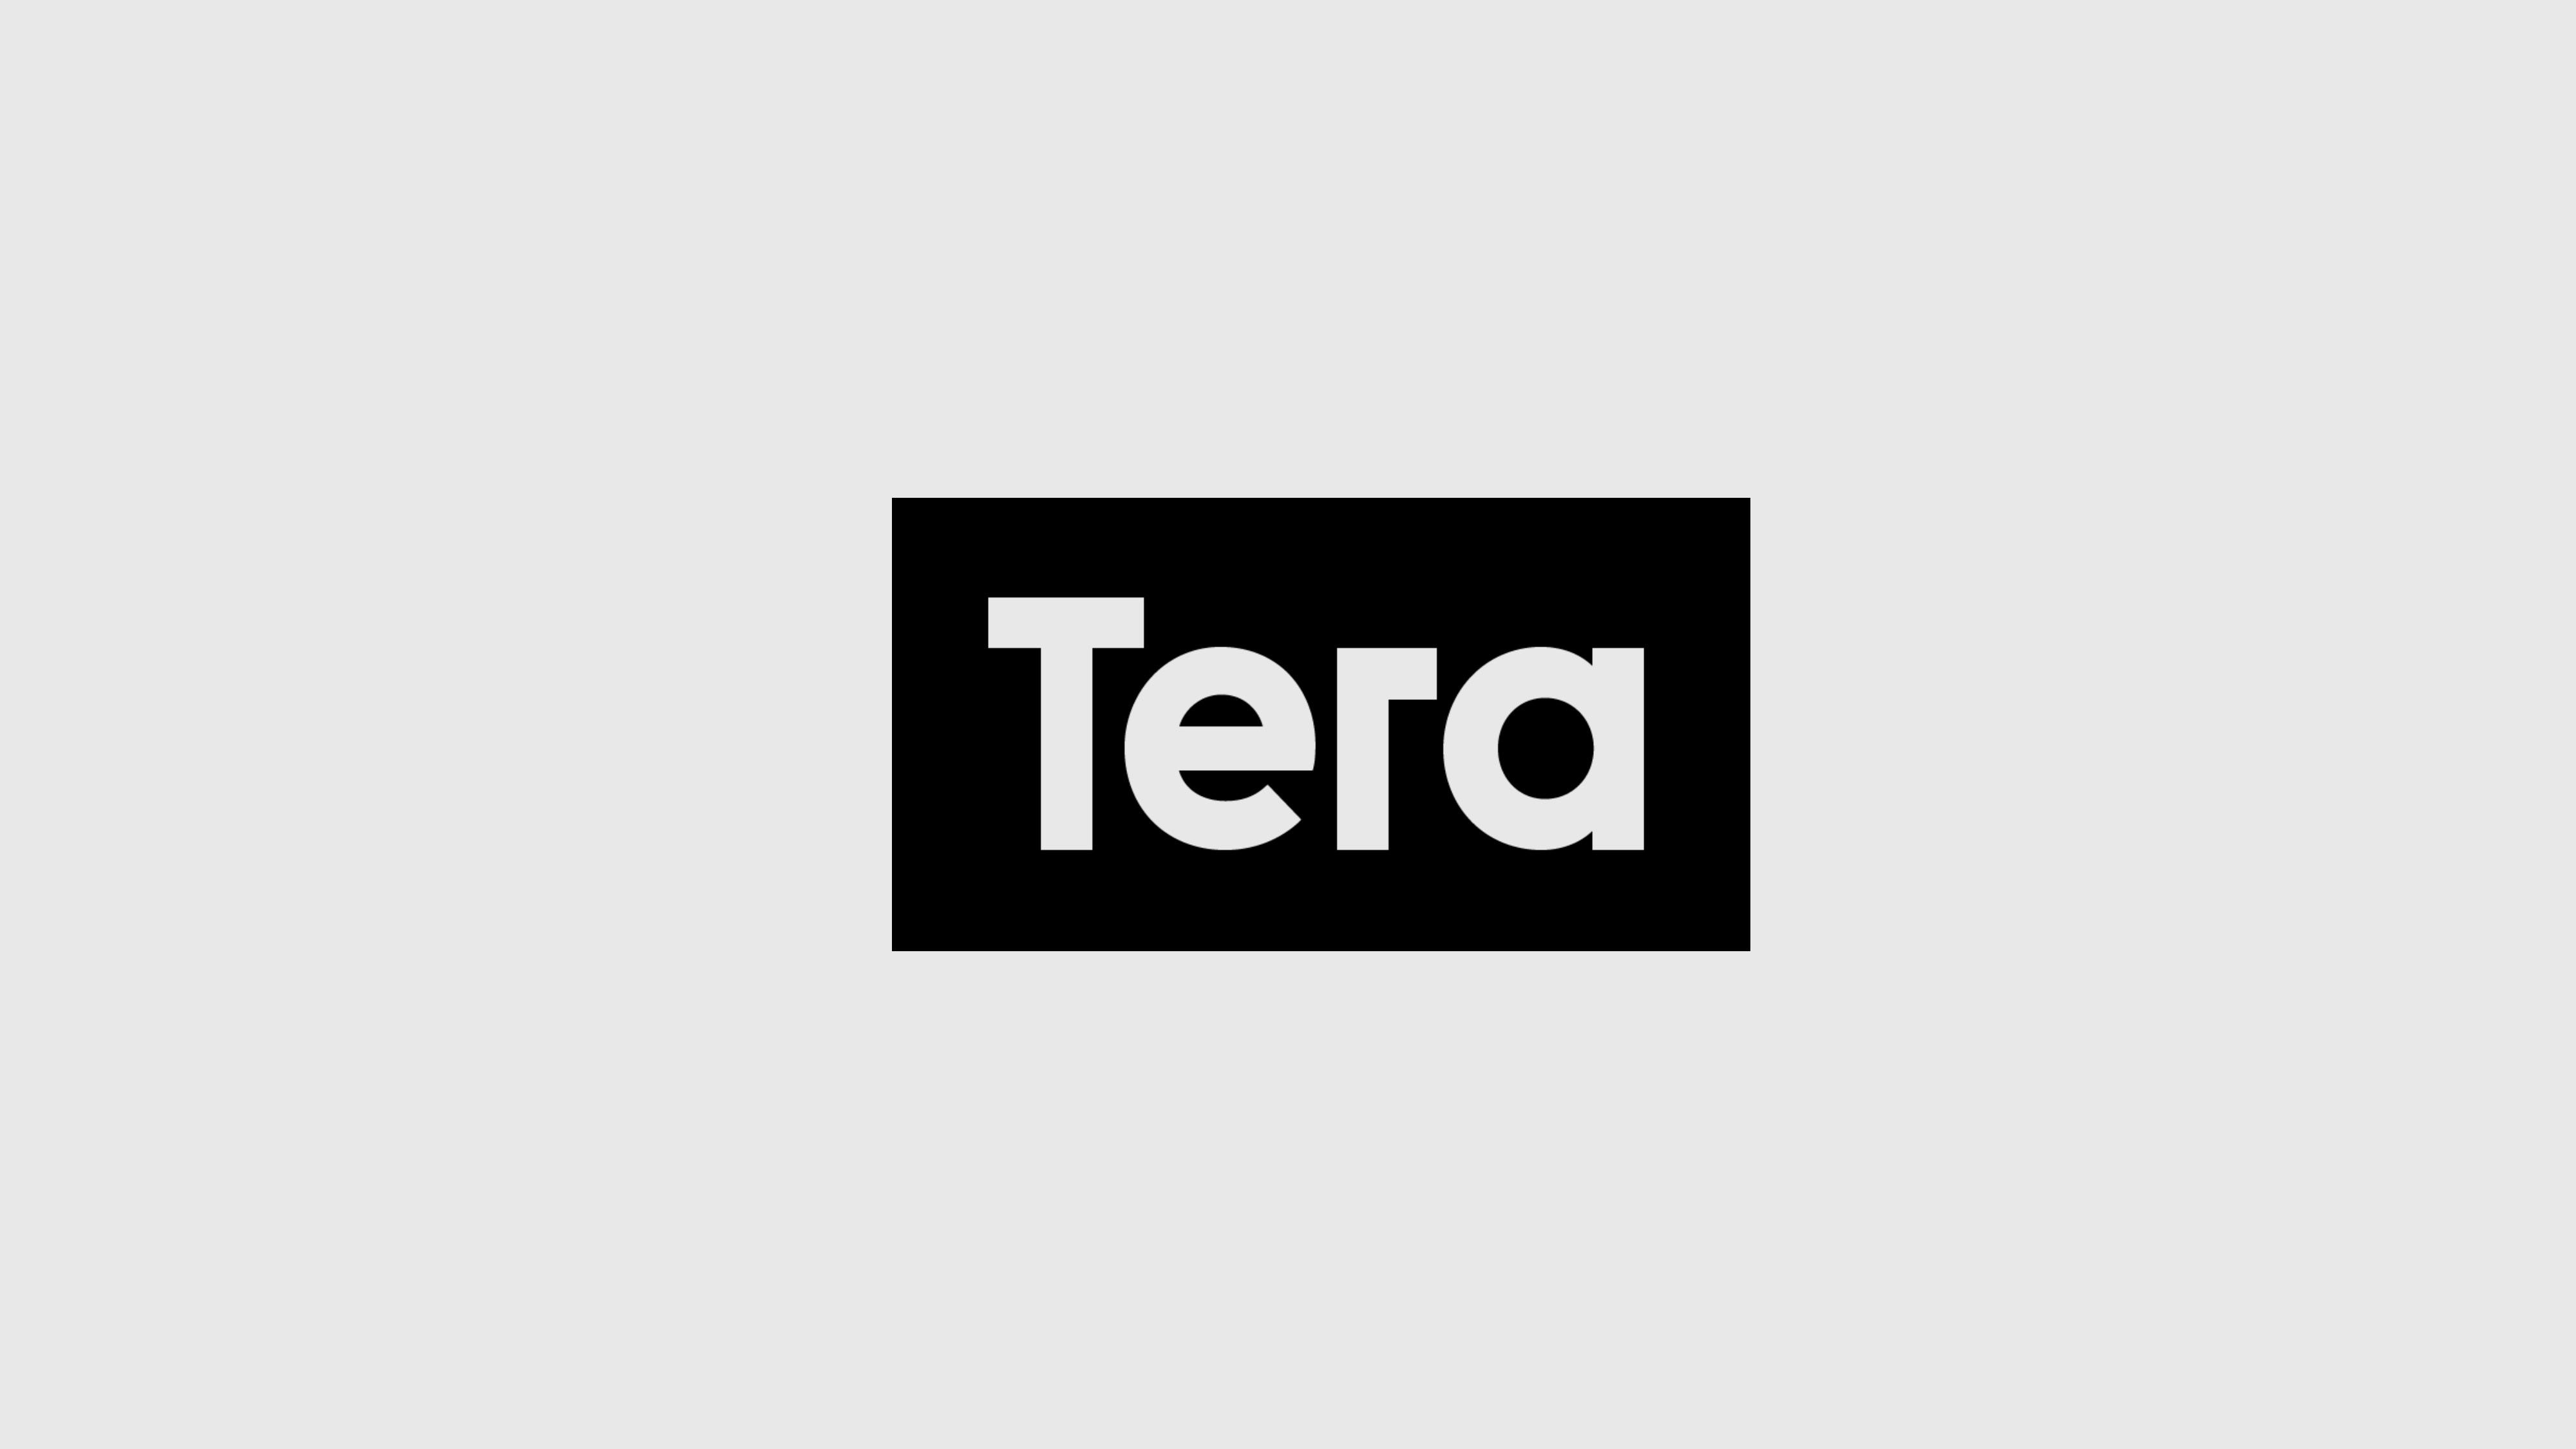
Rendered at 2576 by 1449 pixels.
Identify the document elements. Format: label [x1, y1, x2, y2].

picture [892, 498, 1750, 951]
